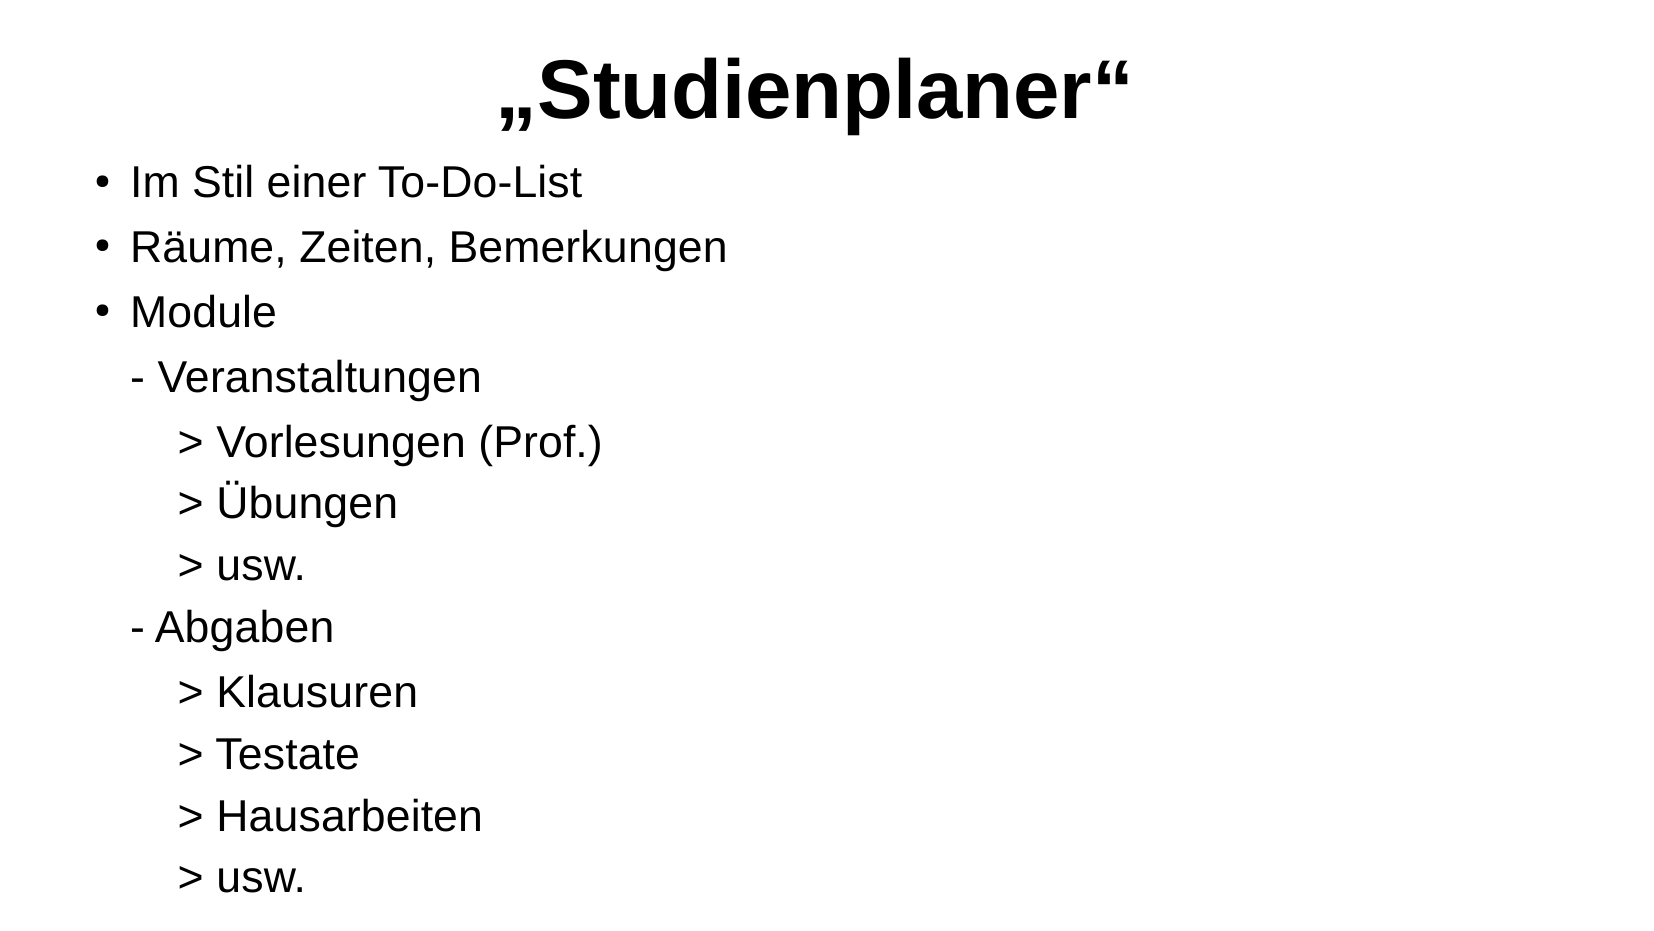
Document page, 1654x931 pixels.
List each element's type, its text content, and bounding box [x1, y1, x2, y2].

list Im Stil einer To-Do-List Räume, Zeiten, Bemerkungen Module - Veranstaltungen > Vorlesungen (Prof.) > Übungen > usw. - Abgaben > Klausuren > Testate > Hausarbeiten > usw. [82, 157, 1571, 910]
title „Studienplaner“ [70, 11, 1560, 168]
